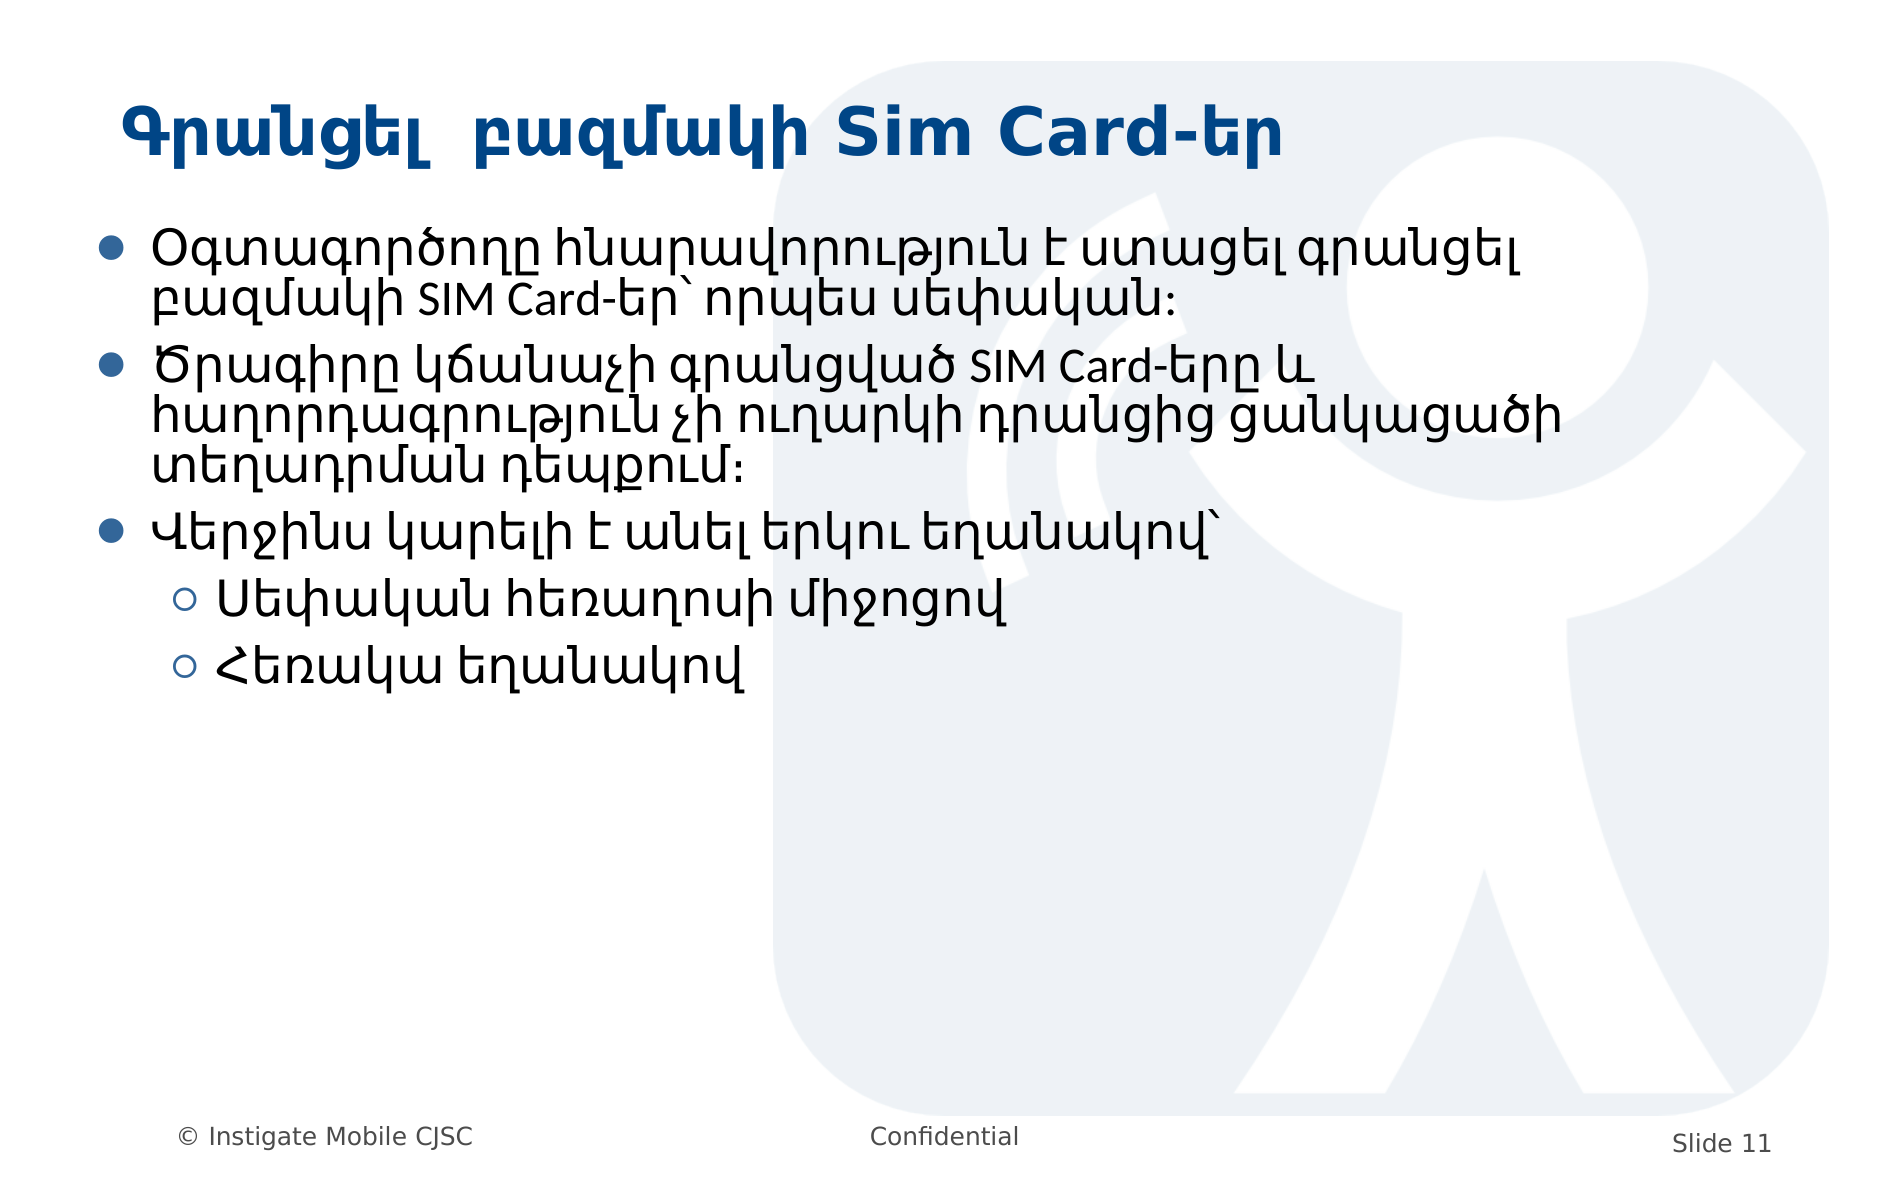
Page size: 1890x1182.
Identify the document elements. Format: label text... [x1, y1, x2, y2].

list Օգտագործողը հնարավորություն է ստացել գրանցել բազմակի SIM Card-եր՝ որպես սեփական: Ծրագիրը կճանաչի գրանցված SIM Card-երը և հաղորդագրություն չի ուղարկի դրանցից ցանկացածի տեղադրման դեպքում։ Վերջինս կարելի է անել երկու եղանակով՝ Սեփական հեռաղոսի միջոցով Հեռակա եղանակով [95, 228, 1795, 915]
title Գրանցել բազմակի Sim Card-եր [96, 47, 1794, 217]
